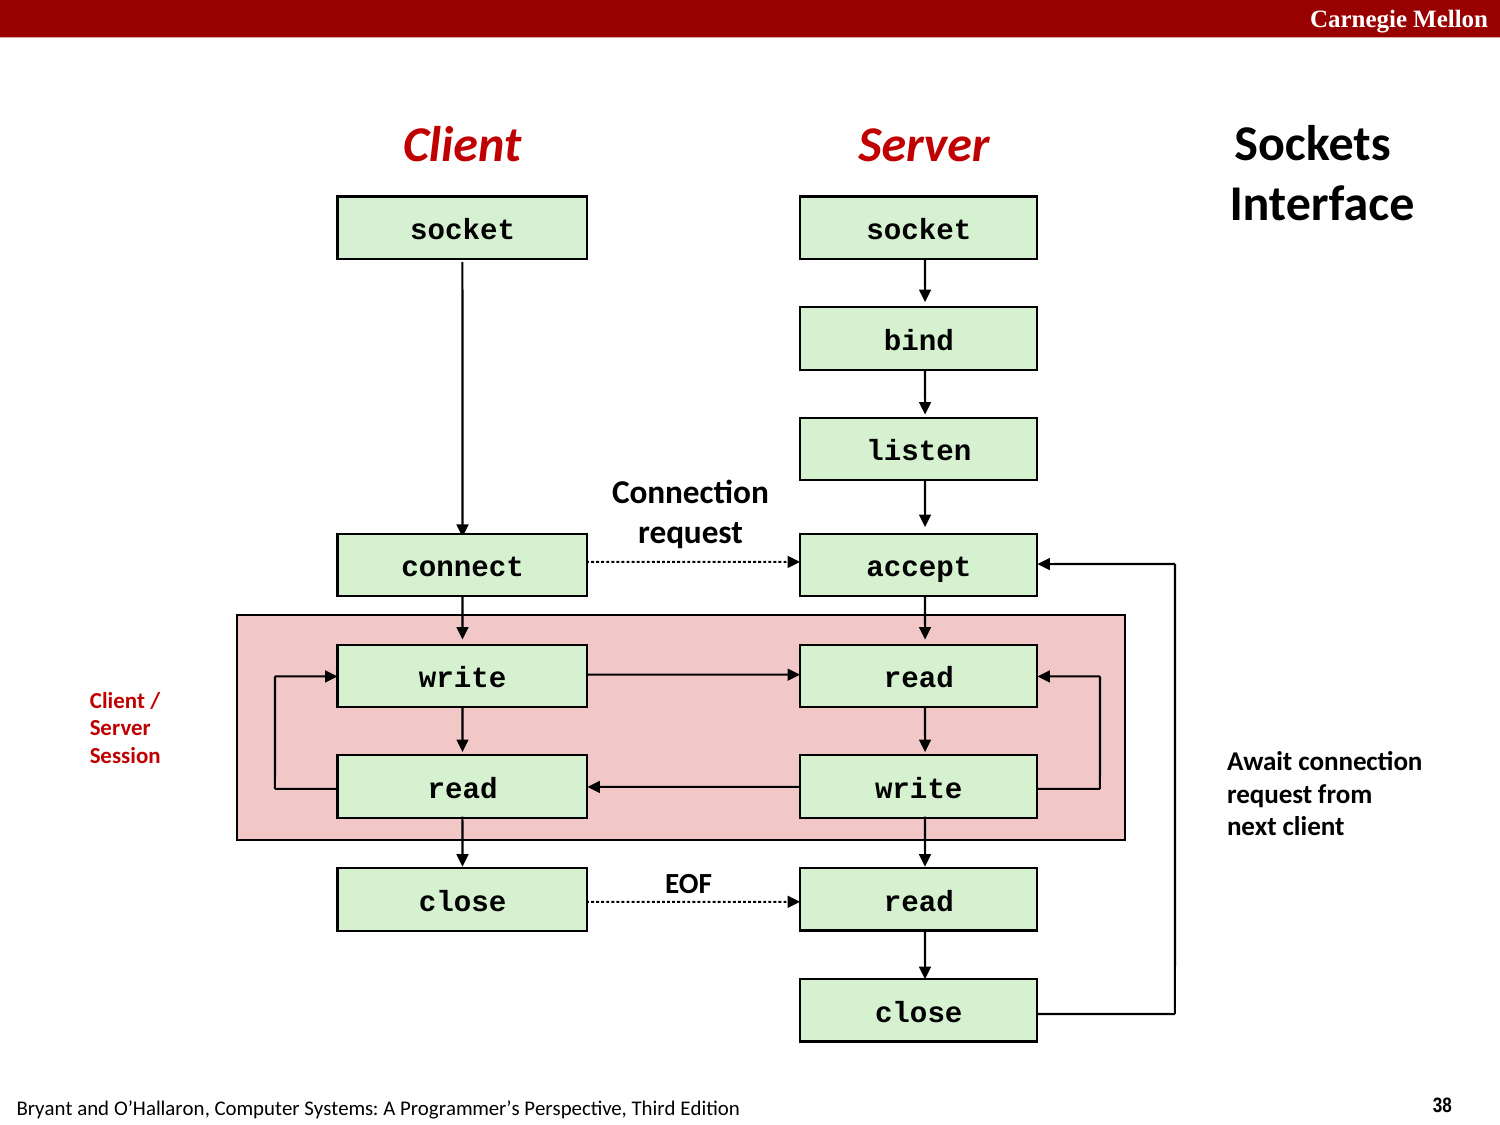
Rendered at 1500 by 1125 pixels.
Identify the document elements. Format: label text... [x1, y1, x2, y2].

text_box read [799, 644, 1038, 708]
text_box [464, 788, 923, 840]
text_box read [337, 755, 588, 818]
text_box connect [337, 533, 588, 597]
text_box close [337, 868, 588, 931]
text_box bind [799, 307, 1038, 370]
text_box [237, 614, 1125, 840]
text_box write [799, 755, 1038, 818]
title Sockets Interface [1137, 72, 1488, 269]
text_box [276, 676, 1098, 787]
text_box Client [388, 104, 537, 180]
text_box socket [799, 196, 1038, 259]
text_box Client / Server Session [74, 677, 213, 776]
text_box socket [337, 196, 588, 259]
text_box EOF [650, 857, 728, 907]
text_box accept [799, 533, 1038, 597]
text_box Server [843, 104, 1005, 180]
text_box Connection request [597, 462, 785, 558]
text_box Await connection request from next client [1212, 736, 1438, 849]
text_box read [799, 868, 1038, 931]
text_box listen [799, 417, 1038, 481]
text_box close [799, 979, 1038, 1042]
text_box write [337, 644, 588, 708]
